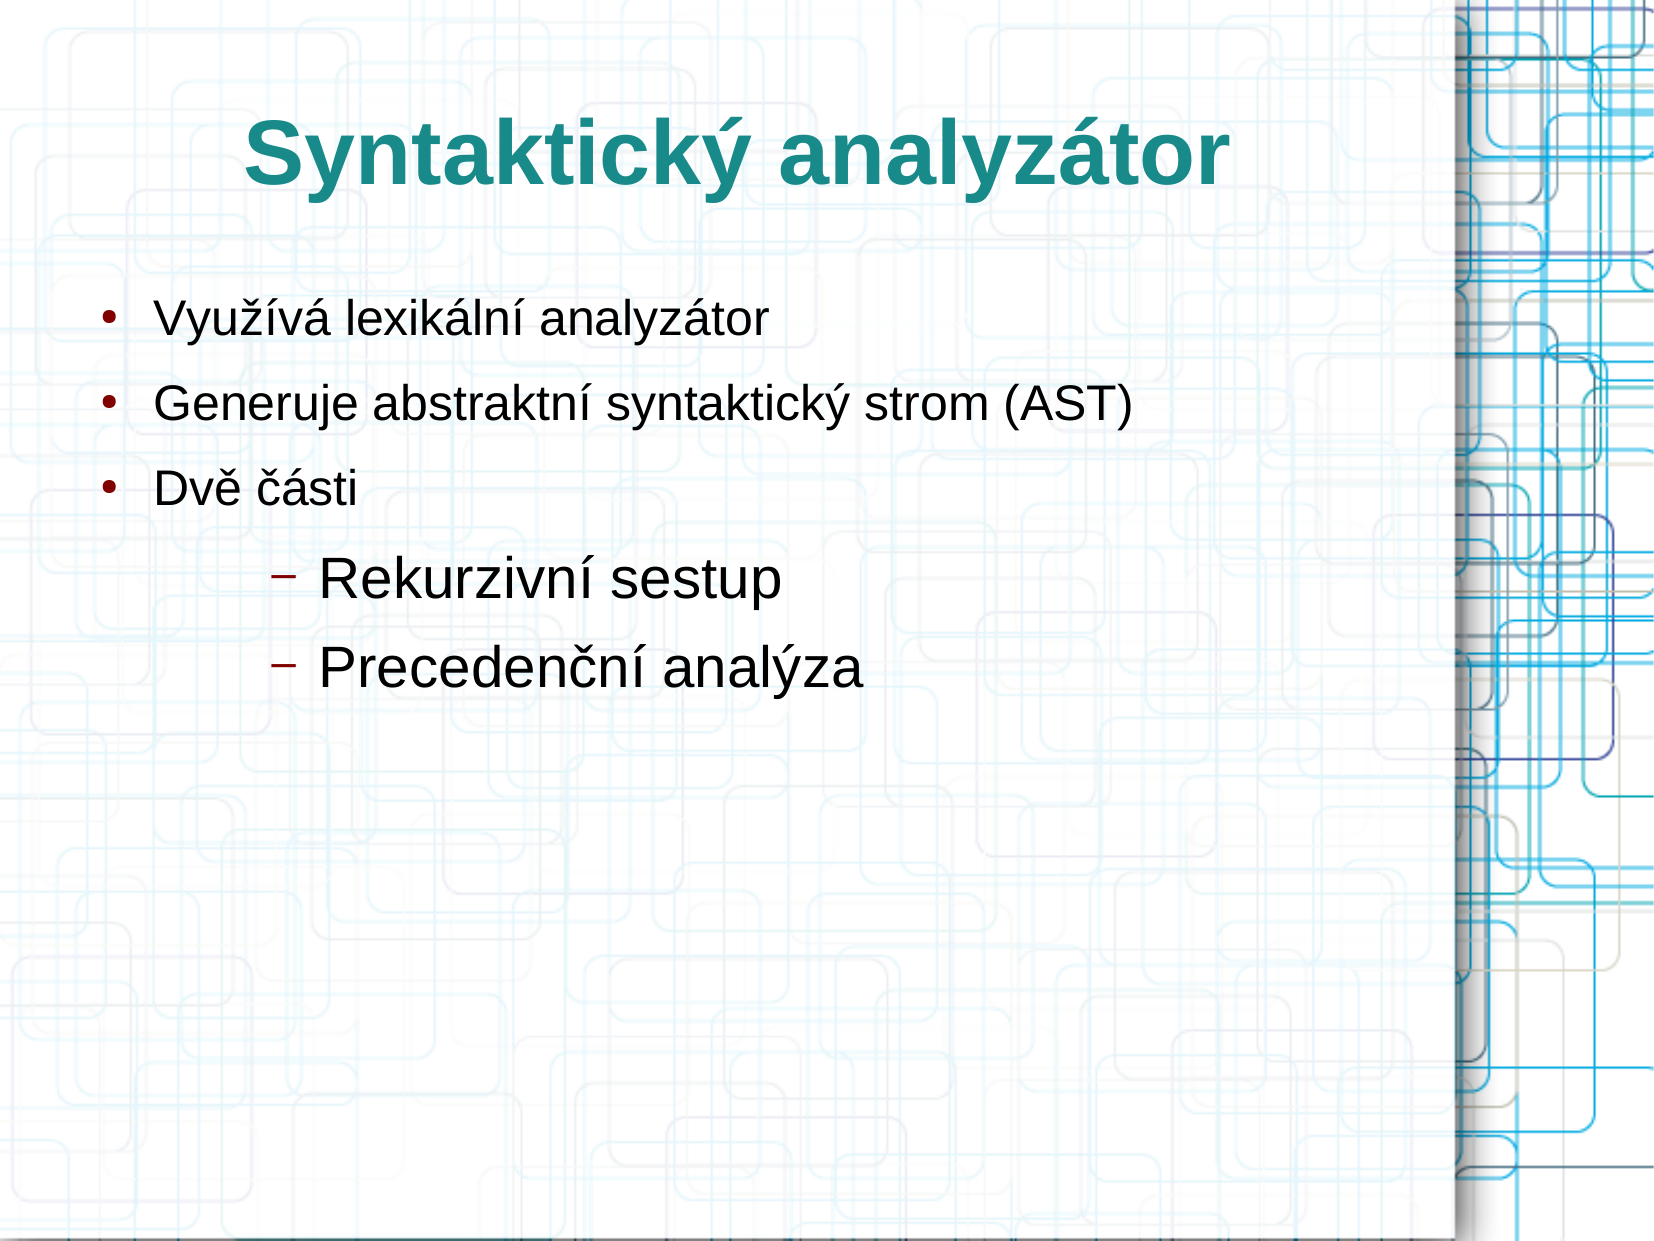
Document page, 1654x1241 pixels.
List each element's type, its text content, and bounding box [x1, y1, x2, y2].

picture [0, 0, 1654, 1241]
list Využívá lexikální analyzátor Generuje abstraktní syntaktický strom (AST) Dvě části Rekurzivní sestup Precedenční analýza [82, 290, 1418, 1010]
title Syntaktický analyzátor [59, 49, 1418, 257]
